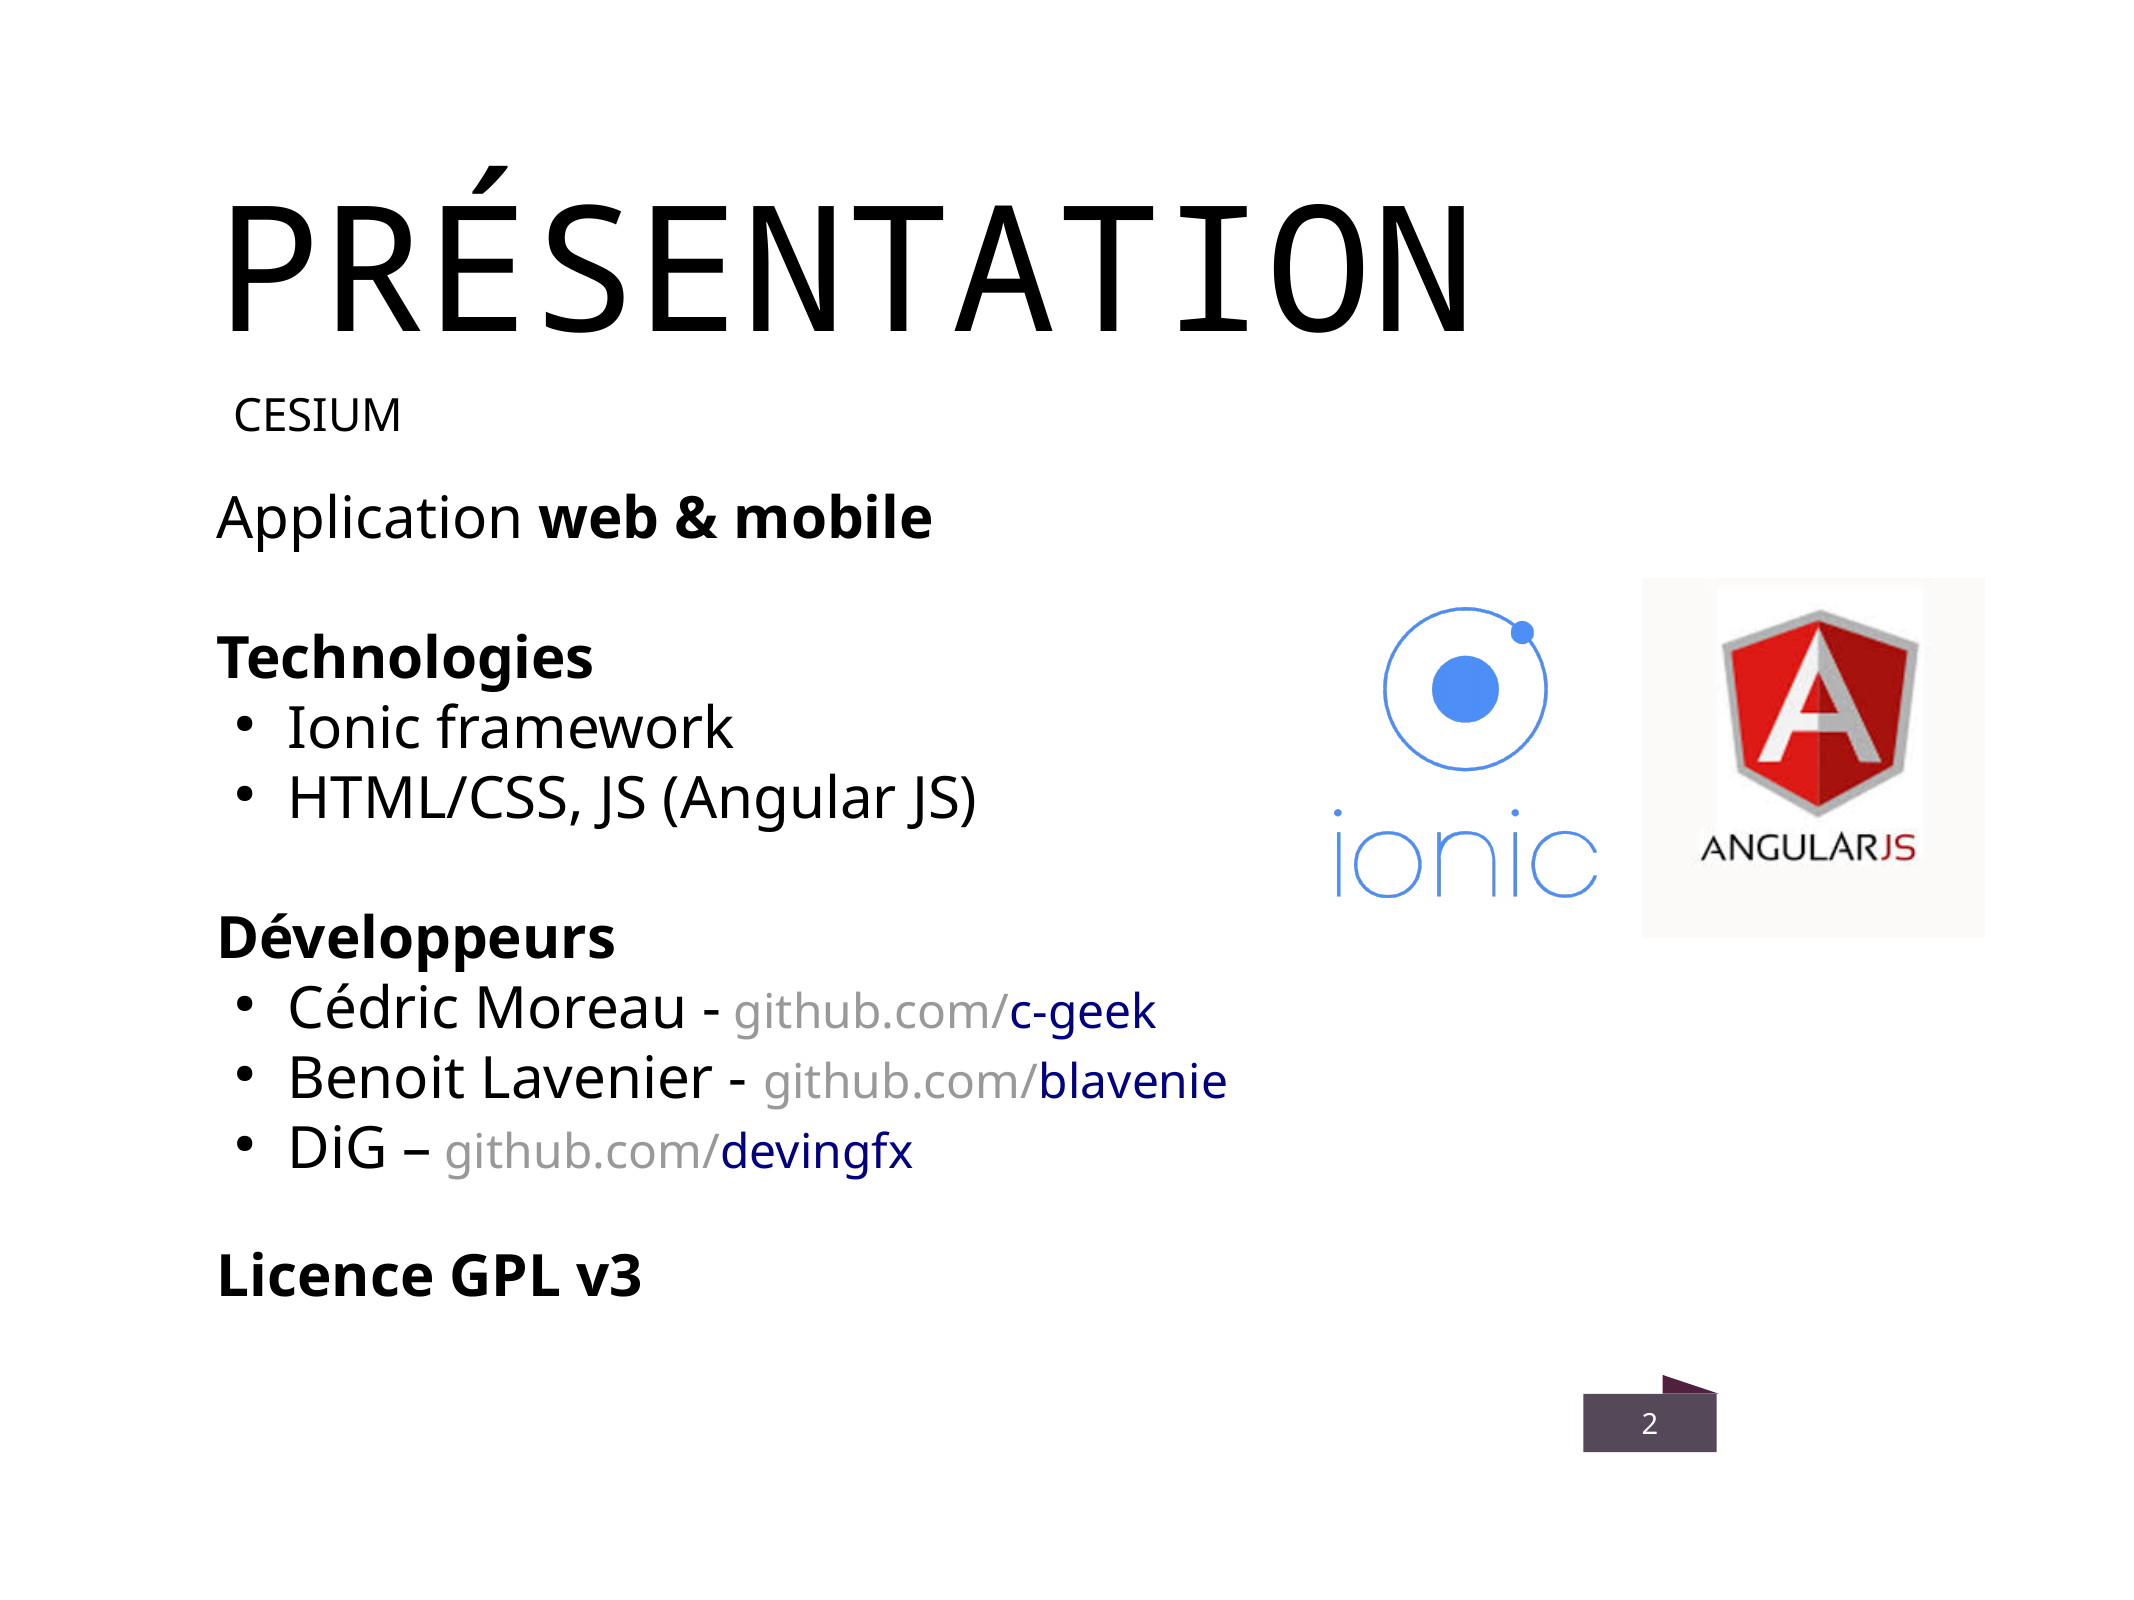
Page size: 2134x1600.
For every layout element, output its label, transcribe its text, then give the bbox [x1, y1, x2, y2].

picture [1642, 578, 1985, 939]
list 2 [1583, 1393, 1717, 1453]
list Application web & mobile Technologies Ionic framework HTML/CSS, JS (Angular JS) Développeurs Cédric Moreau - github.com/c-geek Benoit Lavenier - github.com/blavenie DiG – github.com/devingfx Licence GPL v3 [208, 402, 1923, 1201]
title PRéSENTATION [208, 120, 1925, 403]
list CESIUM [225, 370, 1063, 457]
picture [1334, 607, 1597, 898]
